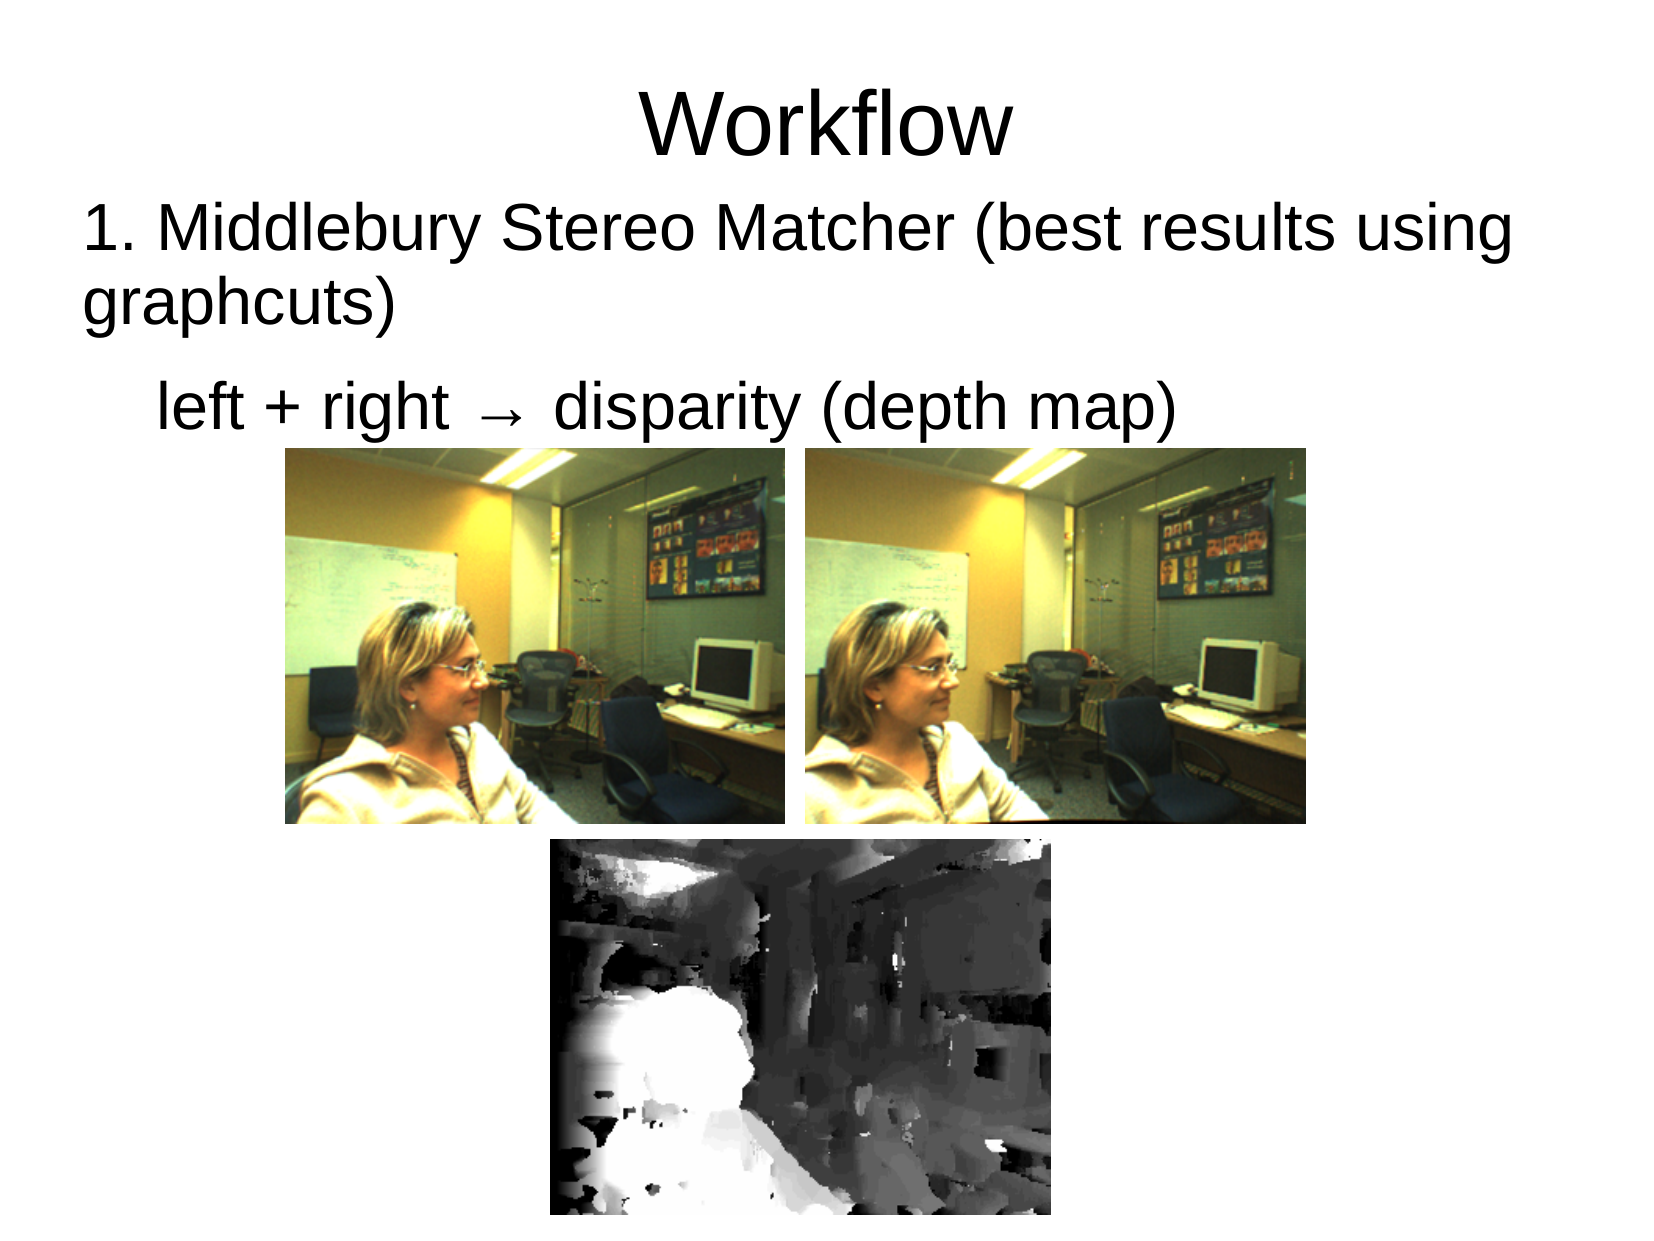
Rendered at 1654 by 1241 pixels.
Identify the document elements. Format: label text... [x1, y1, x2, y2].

picture [550, 839, 1051, 1215]
list 1. Middlebury Stereo Matcher (best results using graphcuts) left + right → disparity (depth map) [82, 189, 1538, 1025]
title Workflow [82, 19, 1571, 227]
